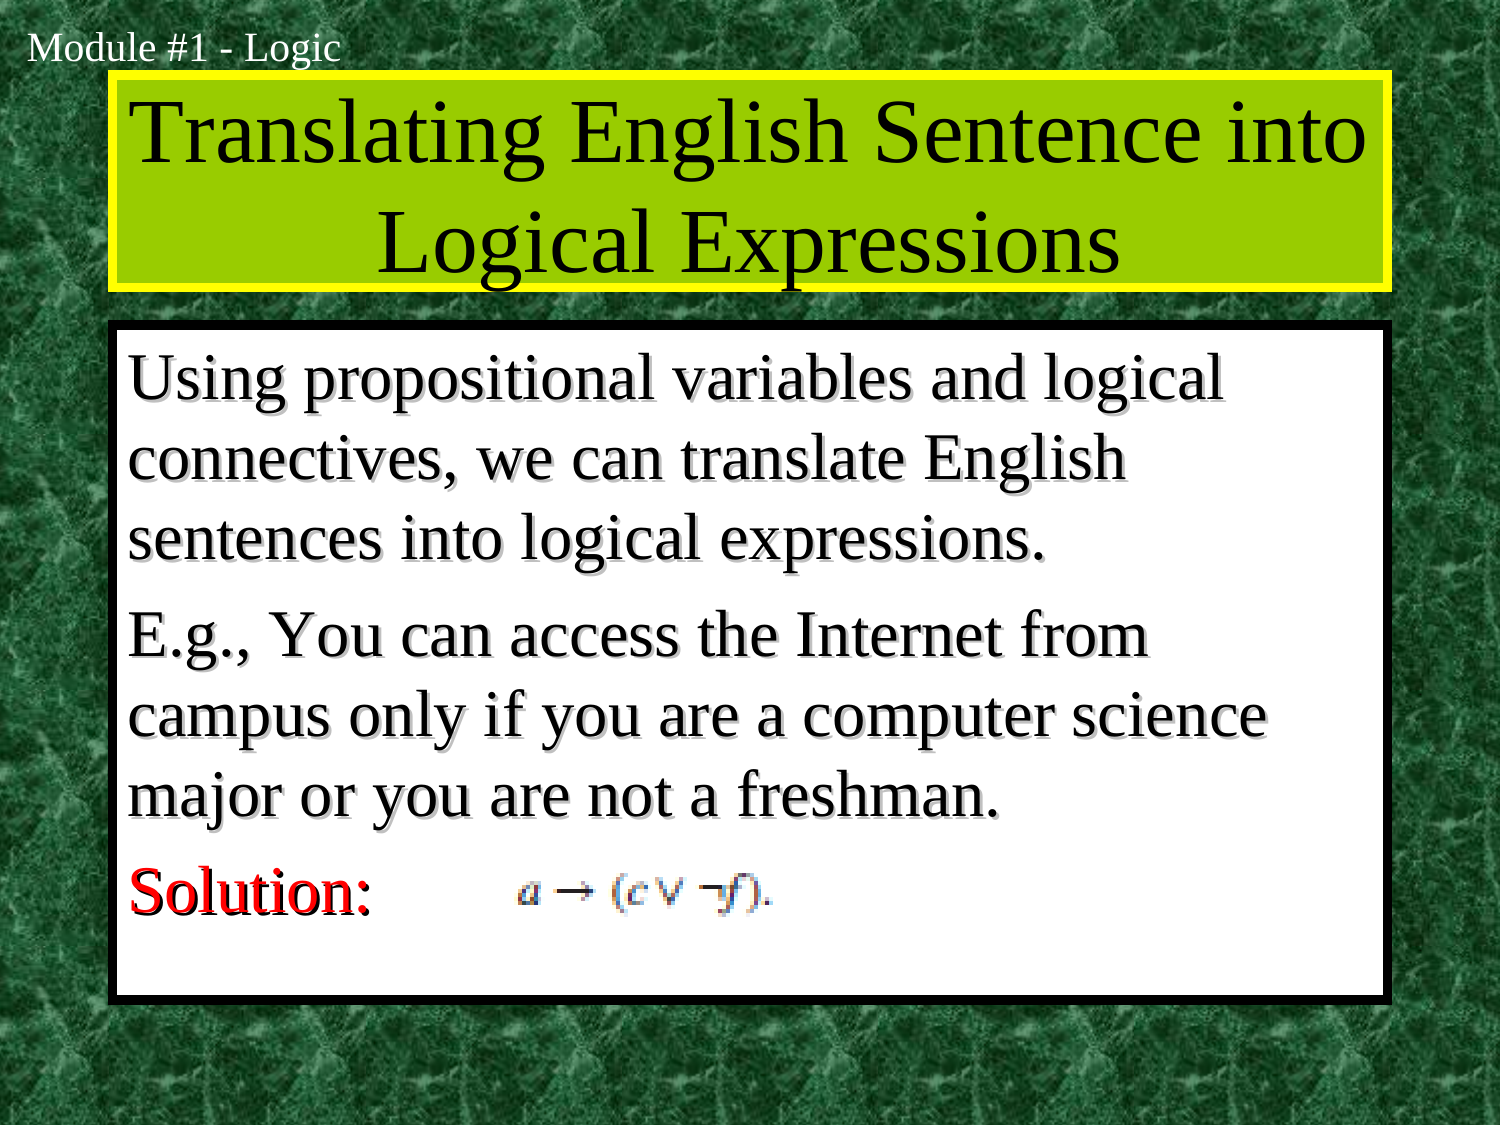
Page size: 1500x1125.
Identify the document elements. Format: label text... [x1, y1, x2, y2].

list Using propositional variables and logical connectives, we can translate English sentences into logical expressions. E.g., You can access the Internet from campus only if you are a computer science major or you are not a freshman. Solution: [112, 324, 1388, 1000]
picture [0, 0, 1500, 1125]
title Translating English Sentence into Logical Expressions [112, 75, 1388, 288]
